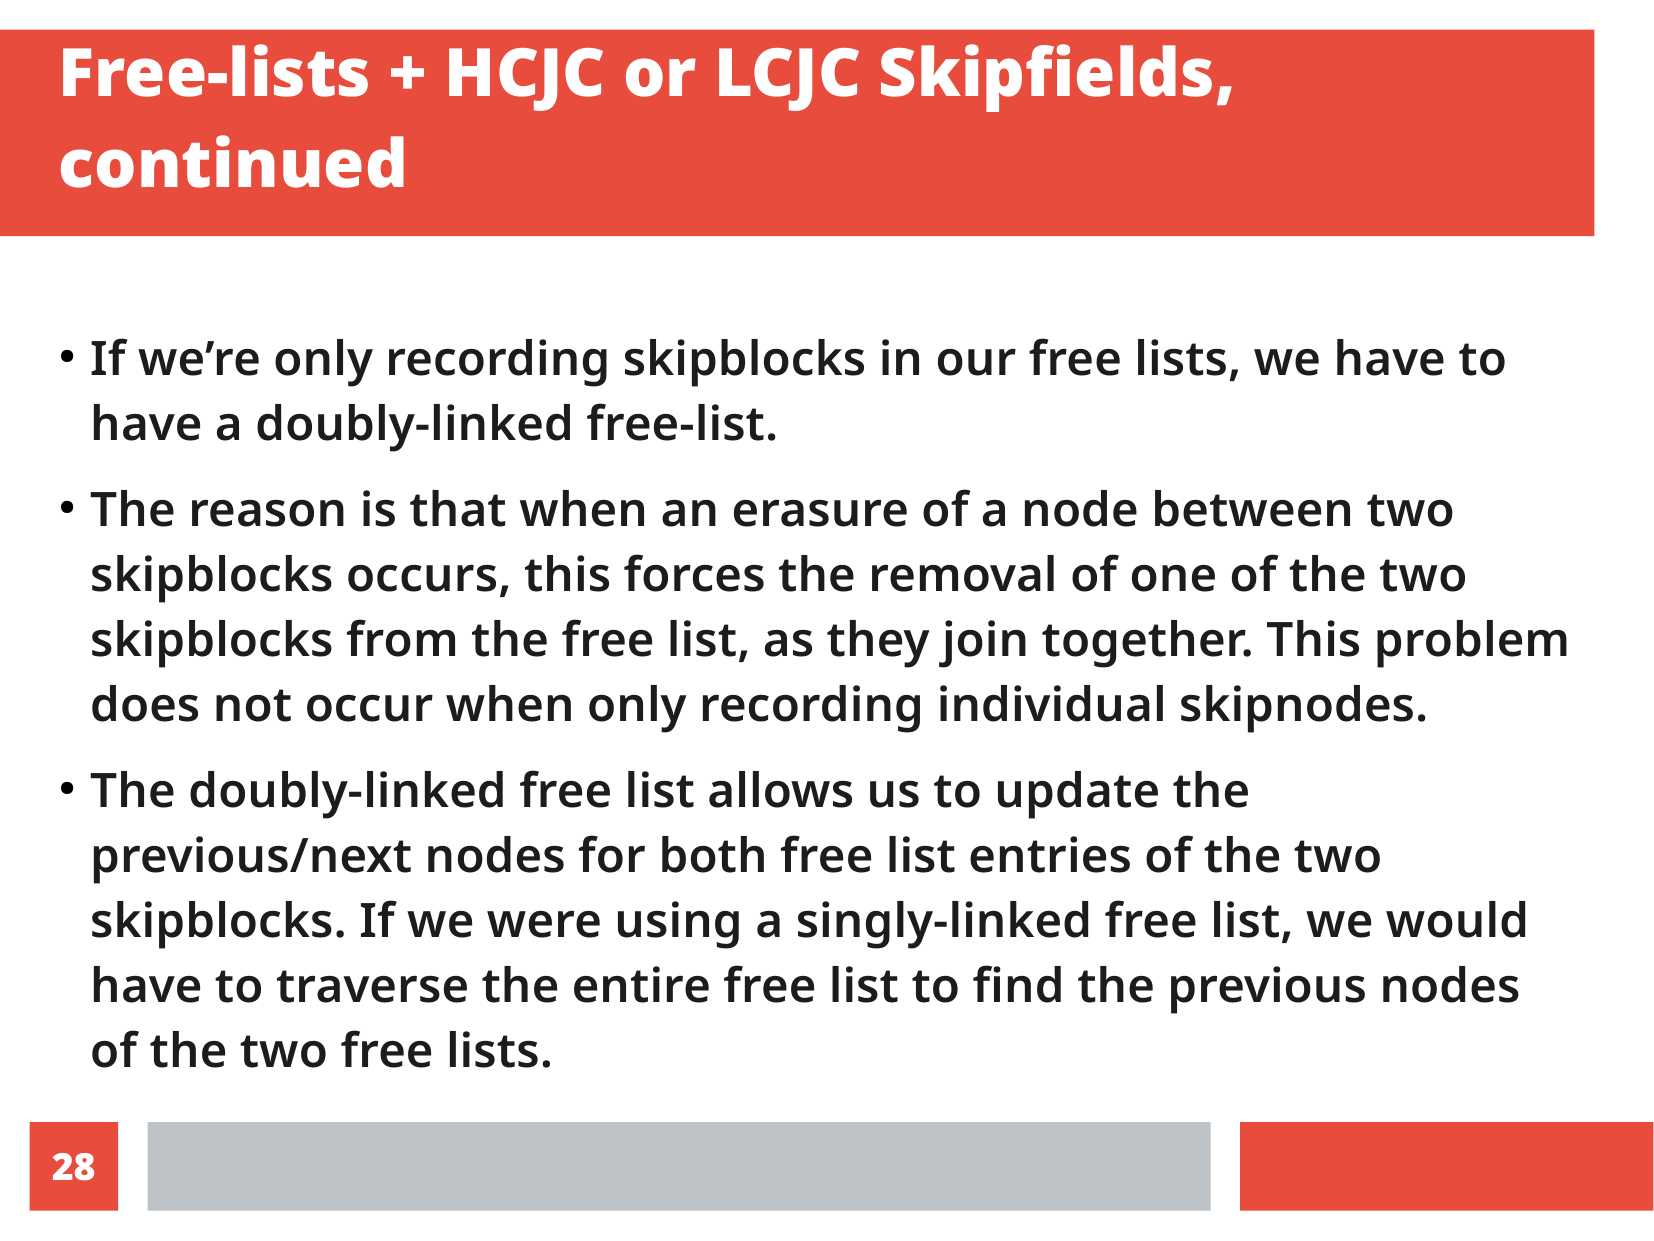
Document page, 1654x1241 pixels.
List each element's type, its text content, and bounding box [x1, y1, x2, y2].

list If we’re only recording skipblocks in our free lists, we have to have a doubly-linked free-list. The reason is that when an erasure of a node between two skipblocks occurs, this forces the removal of one of the two skipblocks from the free list, as they join together. This problem does not occur when only recording individual skipnodes. The doubly-linked free list allows us to update the previous/next nodes for both free list entries of the two skipblocks. If we were using a singly-linked free list, we would have to traverse the entire free list to find the previous nodes of the two free lists. [59, 324, 1583, 1111]
title Free-lists + HCJC or LCJC Skipfields, continued [59, 59, 1595, 207]
